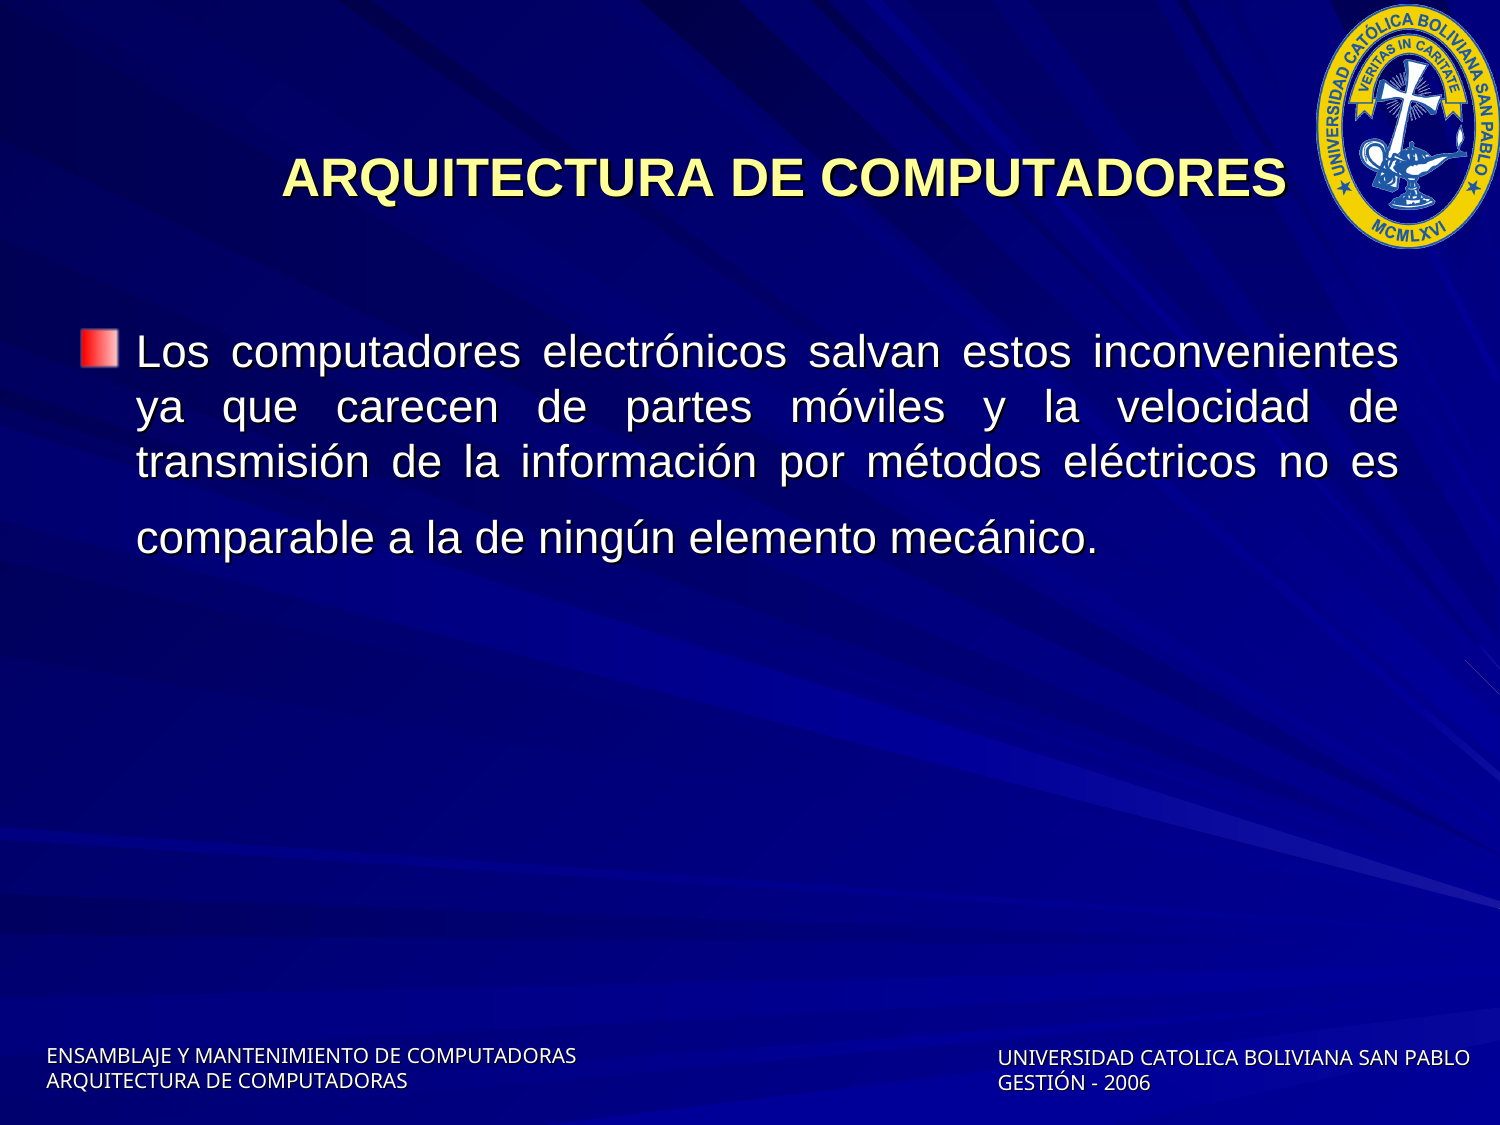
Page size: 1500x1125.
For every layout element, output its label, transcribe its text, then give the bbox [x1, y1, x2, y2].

text_box ARQUITECTURA DE COMPUTADORES [110, 80, 1461, 269]
list Los computadores electrónicos salvan estos inconvenientes ya que carecen de partes móviles y la velocidad de transmisión de la información por métodos eléctricos no es comparable a la de ningún elemento mecánico. [64, 314, 1415, 1057]
picture [1316, 4, 1500, 249]
